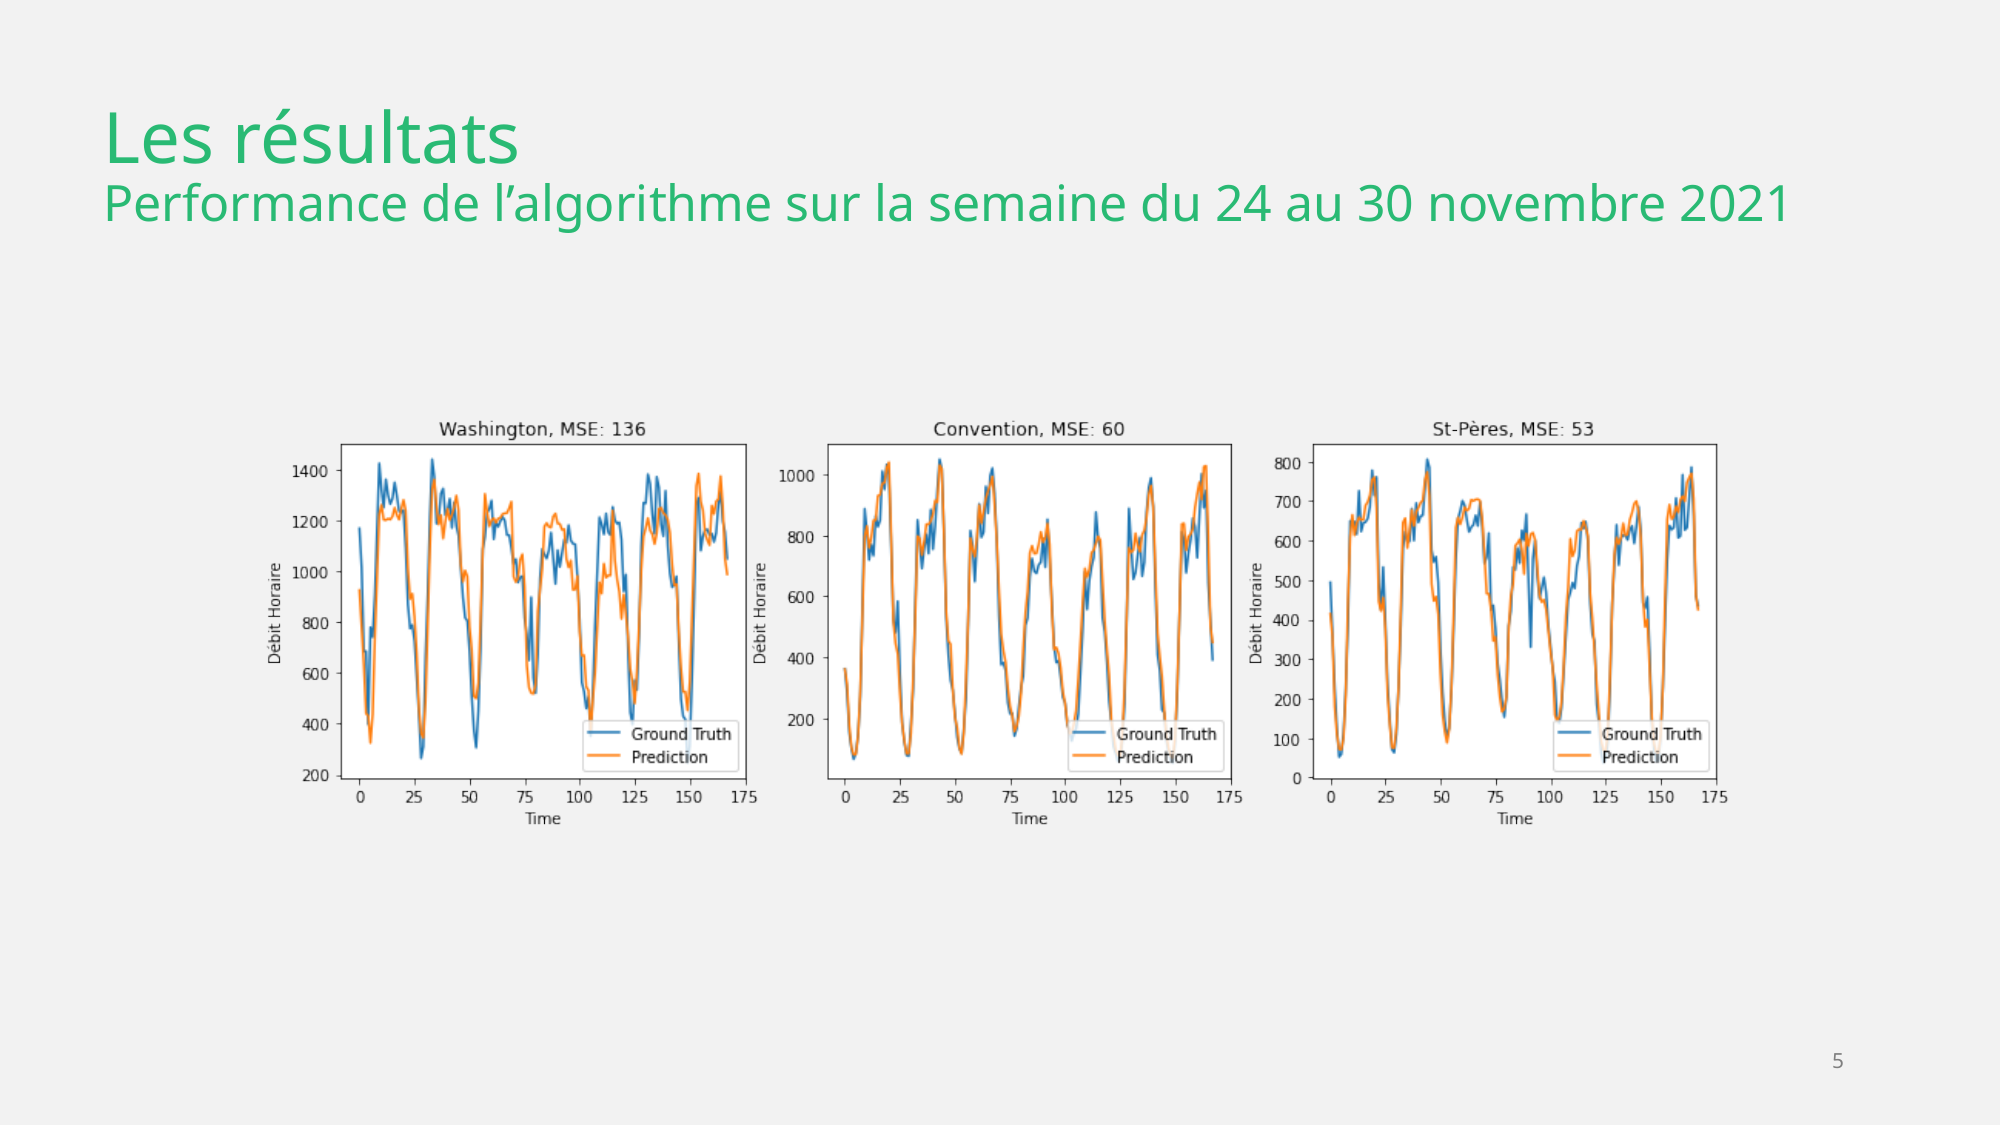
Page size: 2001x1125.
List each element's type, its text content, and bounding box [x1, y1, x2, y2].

picture [259, 410, 1741, 837]
title Les résultats Performance de l’algorithme sur la semaine du 24 au 30 novembre 2021 [103, 102, 1897, 234]
